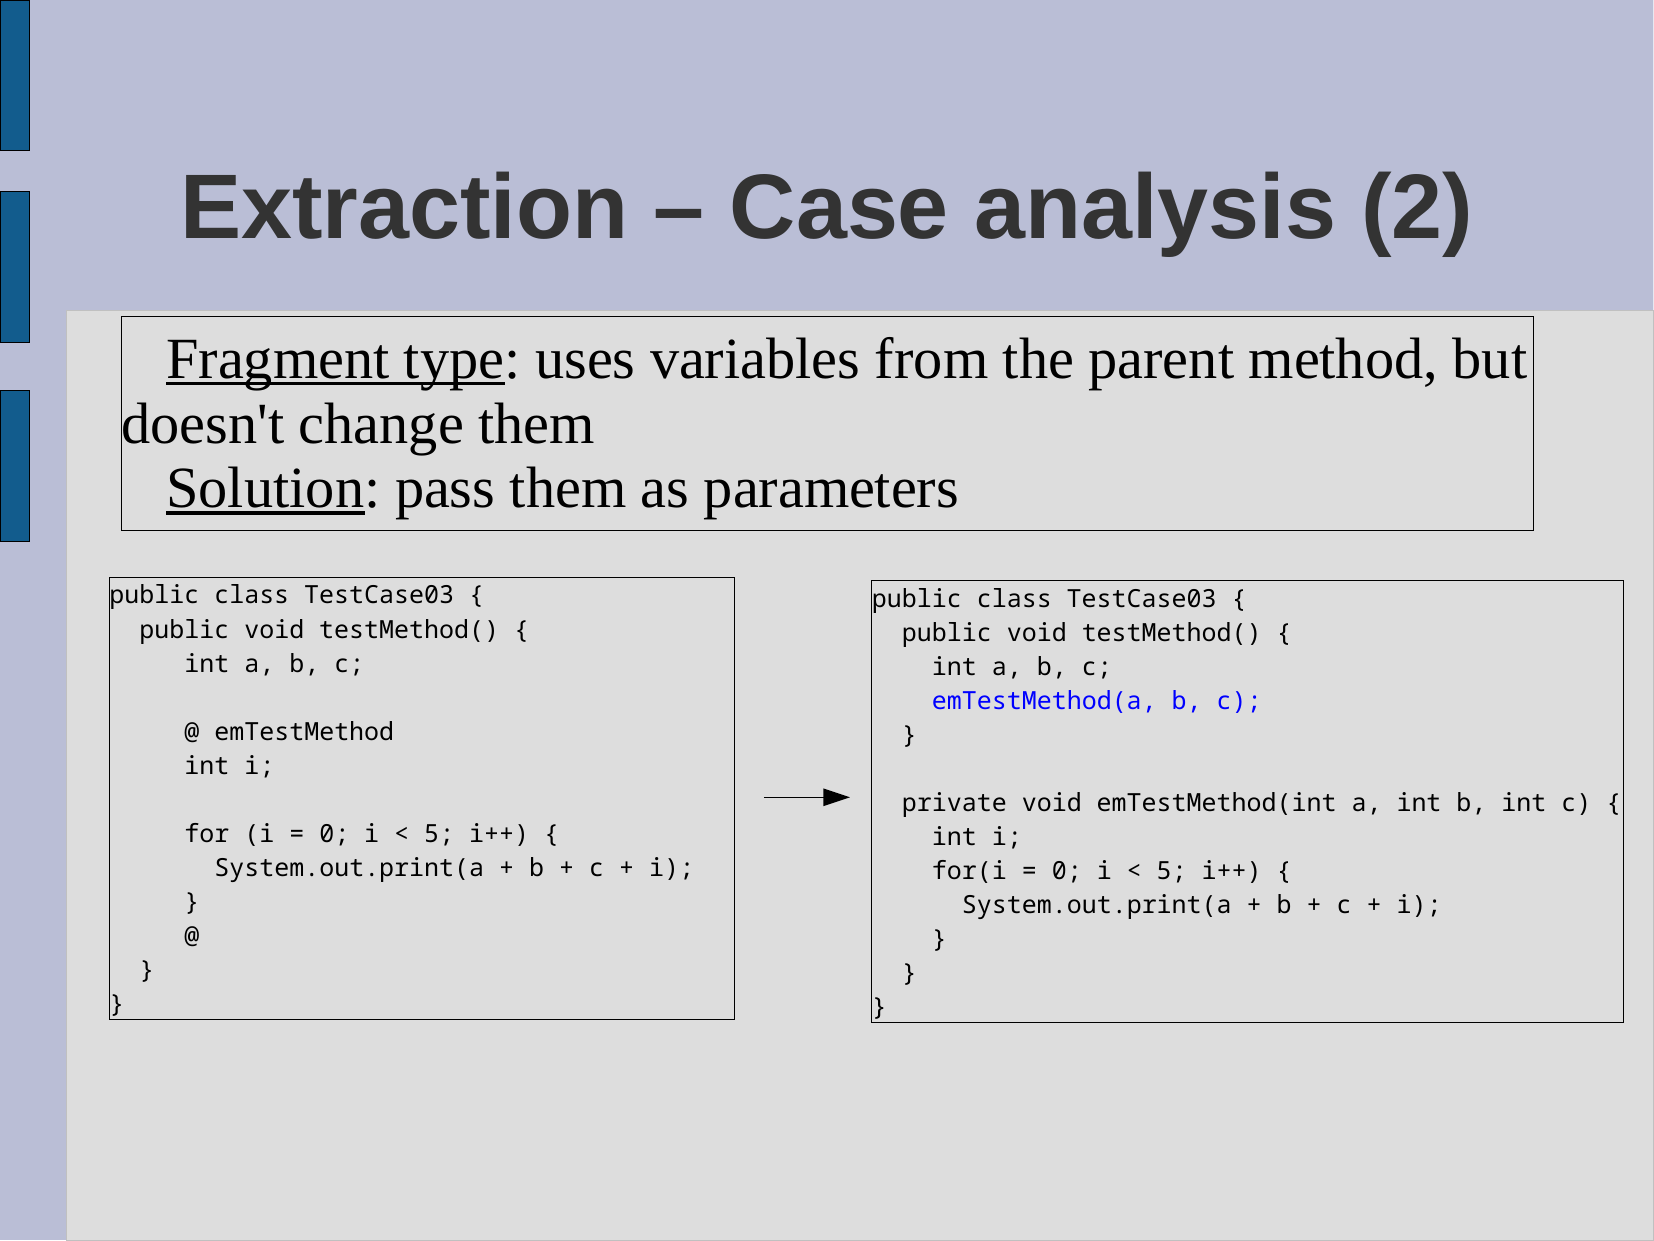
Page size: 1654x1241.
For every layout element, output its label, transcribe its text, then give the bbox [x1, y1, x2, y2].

text_box Fragment type: uses variables from the parent method, but doesn't change them Solution: pass them as parameters [121, 316, 1534, 531]
text_box public class TestCase03 { public void testMethod() { int a, b, c; @ emTestMethod int i; for (i = 0; i < 5; i++) { System.out.print(a + b + c + i); } @ } } [109, 577, 735, 960]
text_box public class TestCase03 { public void testMethod() { int a, b, c; emTestMethod(a, b, c); } private void emTestMethod(int a, int b, int c) { int i; for(i = 0; i < 5; i++) { System.out.print(a + b + c + i); } } } [871, 580, 1624, 959]
title Extraction – Case analysis (2) [121, 102, 1534, 311]
